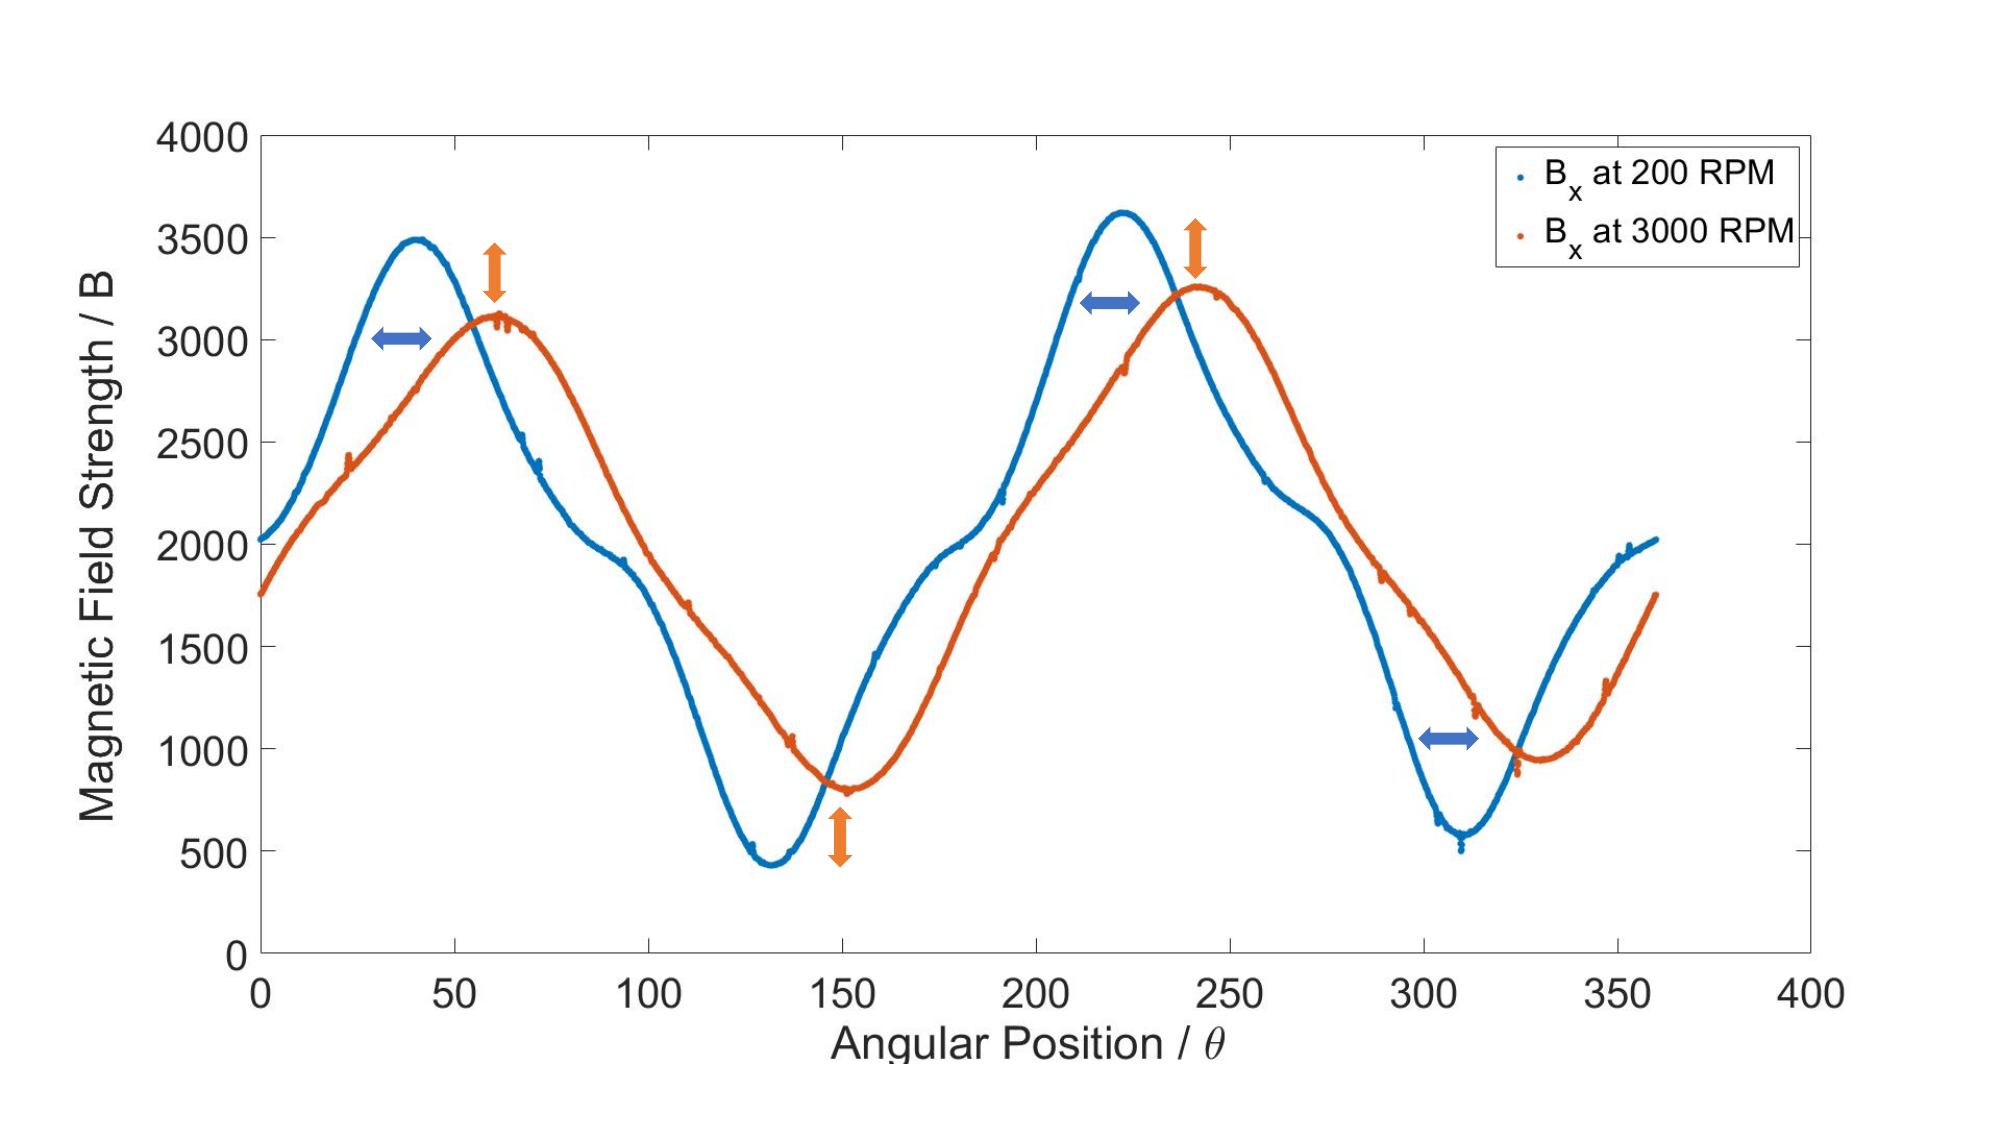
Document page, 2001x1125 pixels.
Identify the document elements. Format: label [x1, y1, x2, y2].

text_box [482, 242, 507, 304]
text_box [827, 806, 853, 868]
picture [0, 60, 2000, 1065]
text_box [1418, 726, 1479, 751]
text_box [1183, 218, 1208, 279]
text_box [371, 326, 432, 351]
text_box [1079, 290, 1141, 316]
